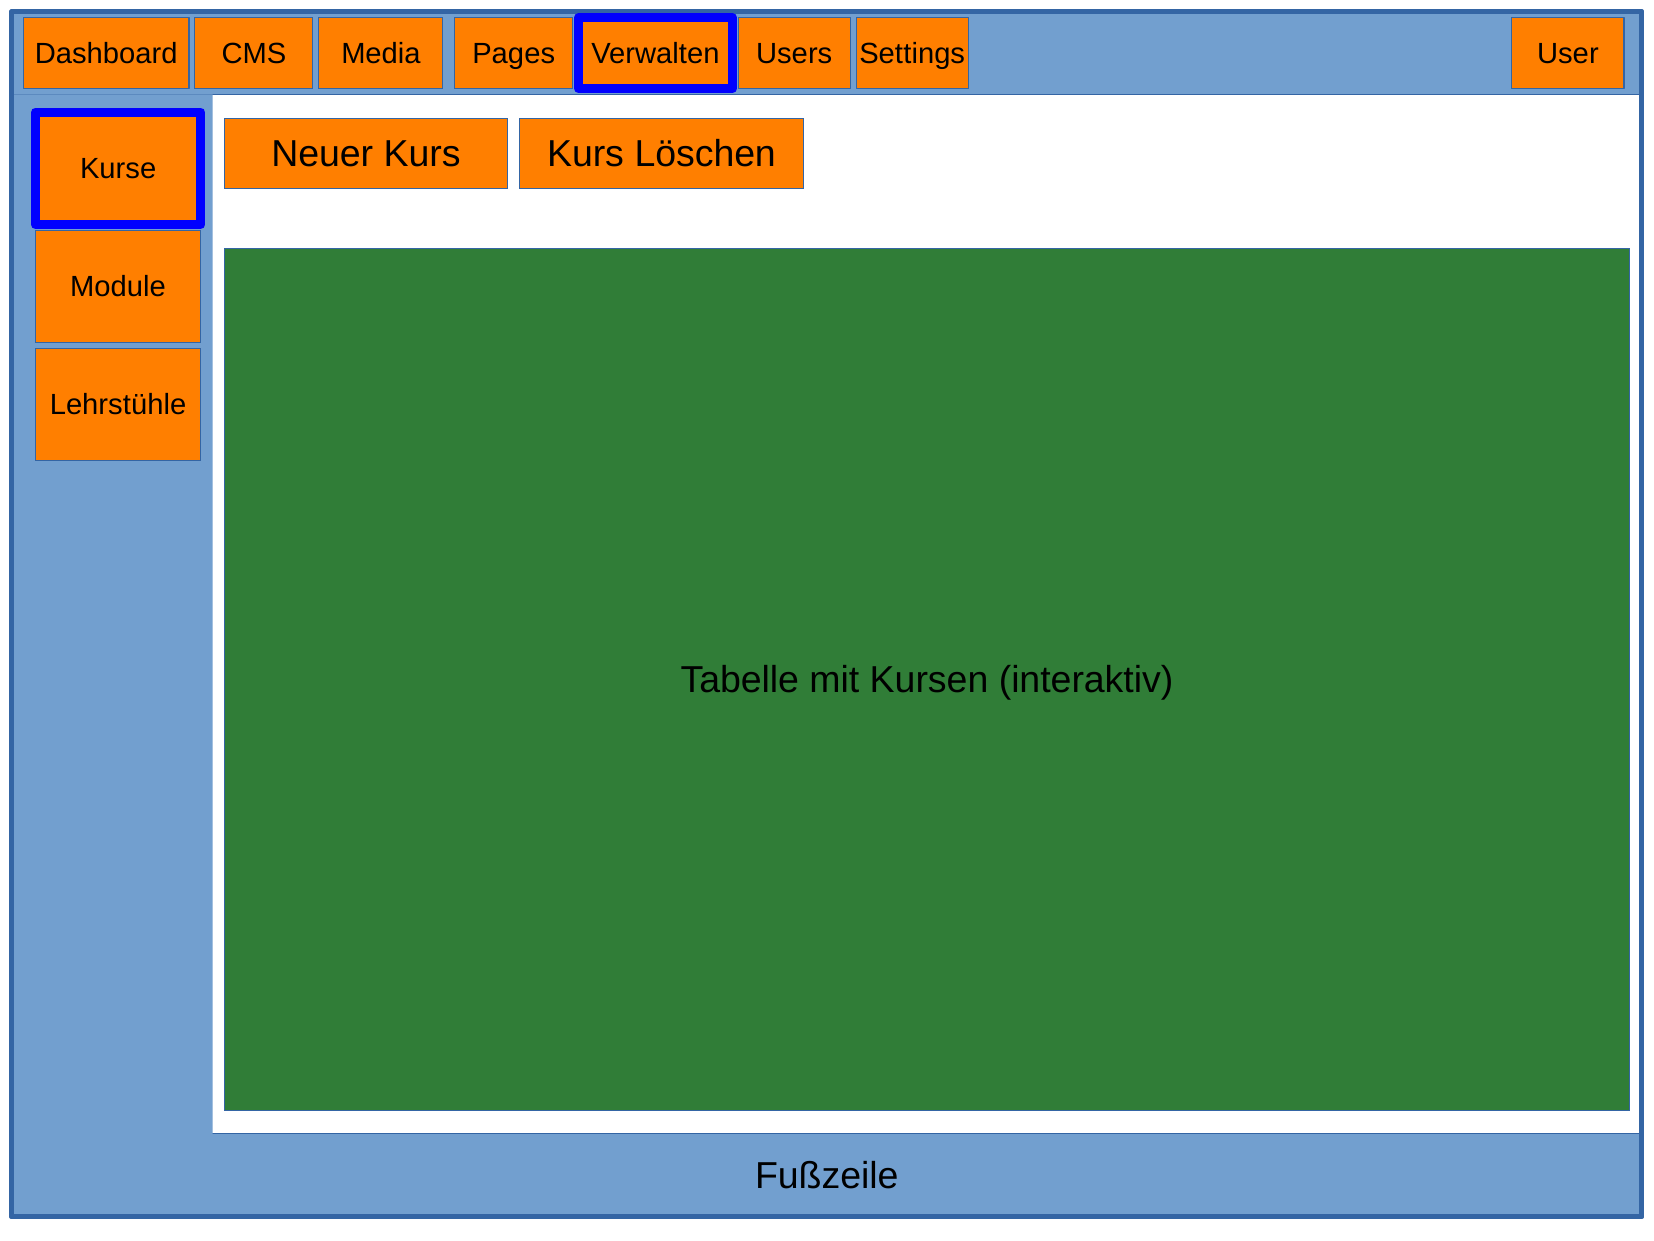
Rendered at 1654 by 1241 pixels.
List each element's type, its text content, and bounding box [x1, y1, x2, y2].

text_box Dashboard [23, 17, 189, 89]
text_box Media [318, 17, 443, 89]
text_box Users [738, 17, 851, 89]
text_box Module [35, 230, 201, 343]
text_box User [1511, 17, 1625, 89]
text_box Lehrstühle [35, 348, 201, 461]
text_box Kurse [35, 112, 201, 225]
text_box Tabelle mit Kursen (interaktiv) [224, 248, 1630, 1111]
text_box CMS [194, 17, 313, 89]
text_box Verwalten [578, 17, 733, 89]
text_box Kurs Löschen [519, 118, 804, 189]
text_box Pages [454, 17, 573, 89]
text_box [11, 11, 1642, 1217]
text_box Settings [856, 17, 969, 89]
